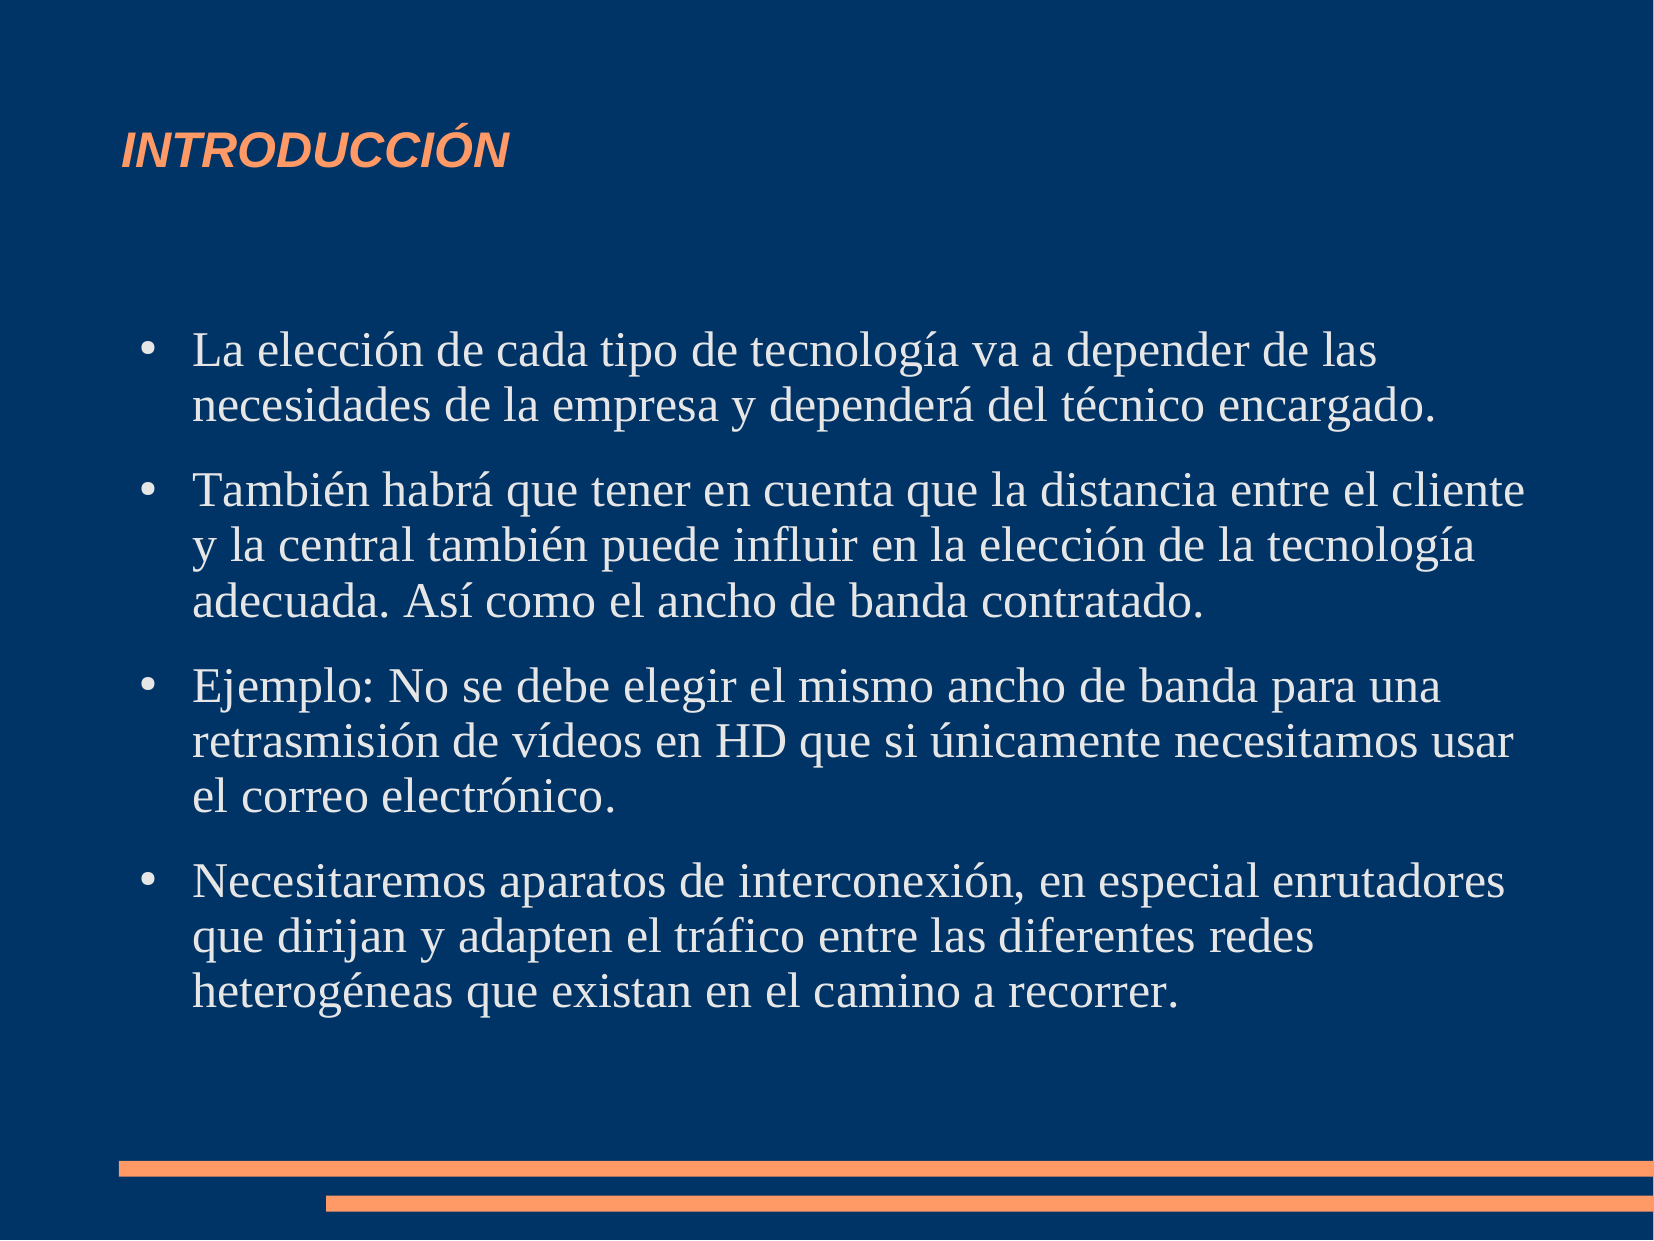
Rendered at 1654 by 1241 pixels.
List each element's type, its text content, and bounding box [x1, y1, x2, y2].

list La elección de cada tipo de tecnología va a depender de las necesidades de la empresa y dependerá del técnico encargado. También habrá que tener en cuenta que la distancia entre el cliente y la central también puede influir en la elección de la tecnología adecuada. Así como el ancho de banda contratado. Ejemplo: No se debe elegir el mismo ancho de banda para una retrasmisión de vídeos en HD que si únicamente necesitamos usar el correo electrónico. Necesitaremos aparatos de interconexión, en especial enrutadores que dirijan y adapten el tráfico entre las diferentes redes heterogéneas que existan en el camino a recorrer. [121, 322, 1561, 1132]
title INTRODUCCIÓN [121, 46, 1534, 254]
